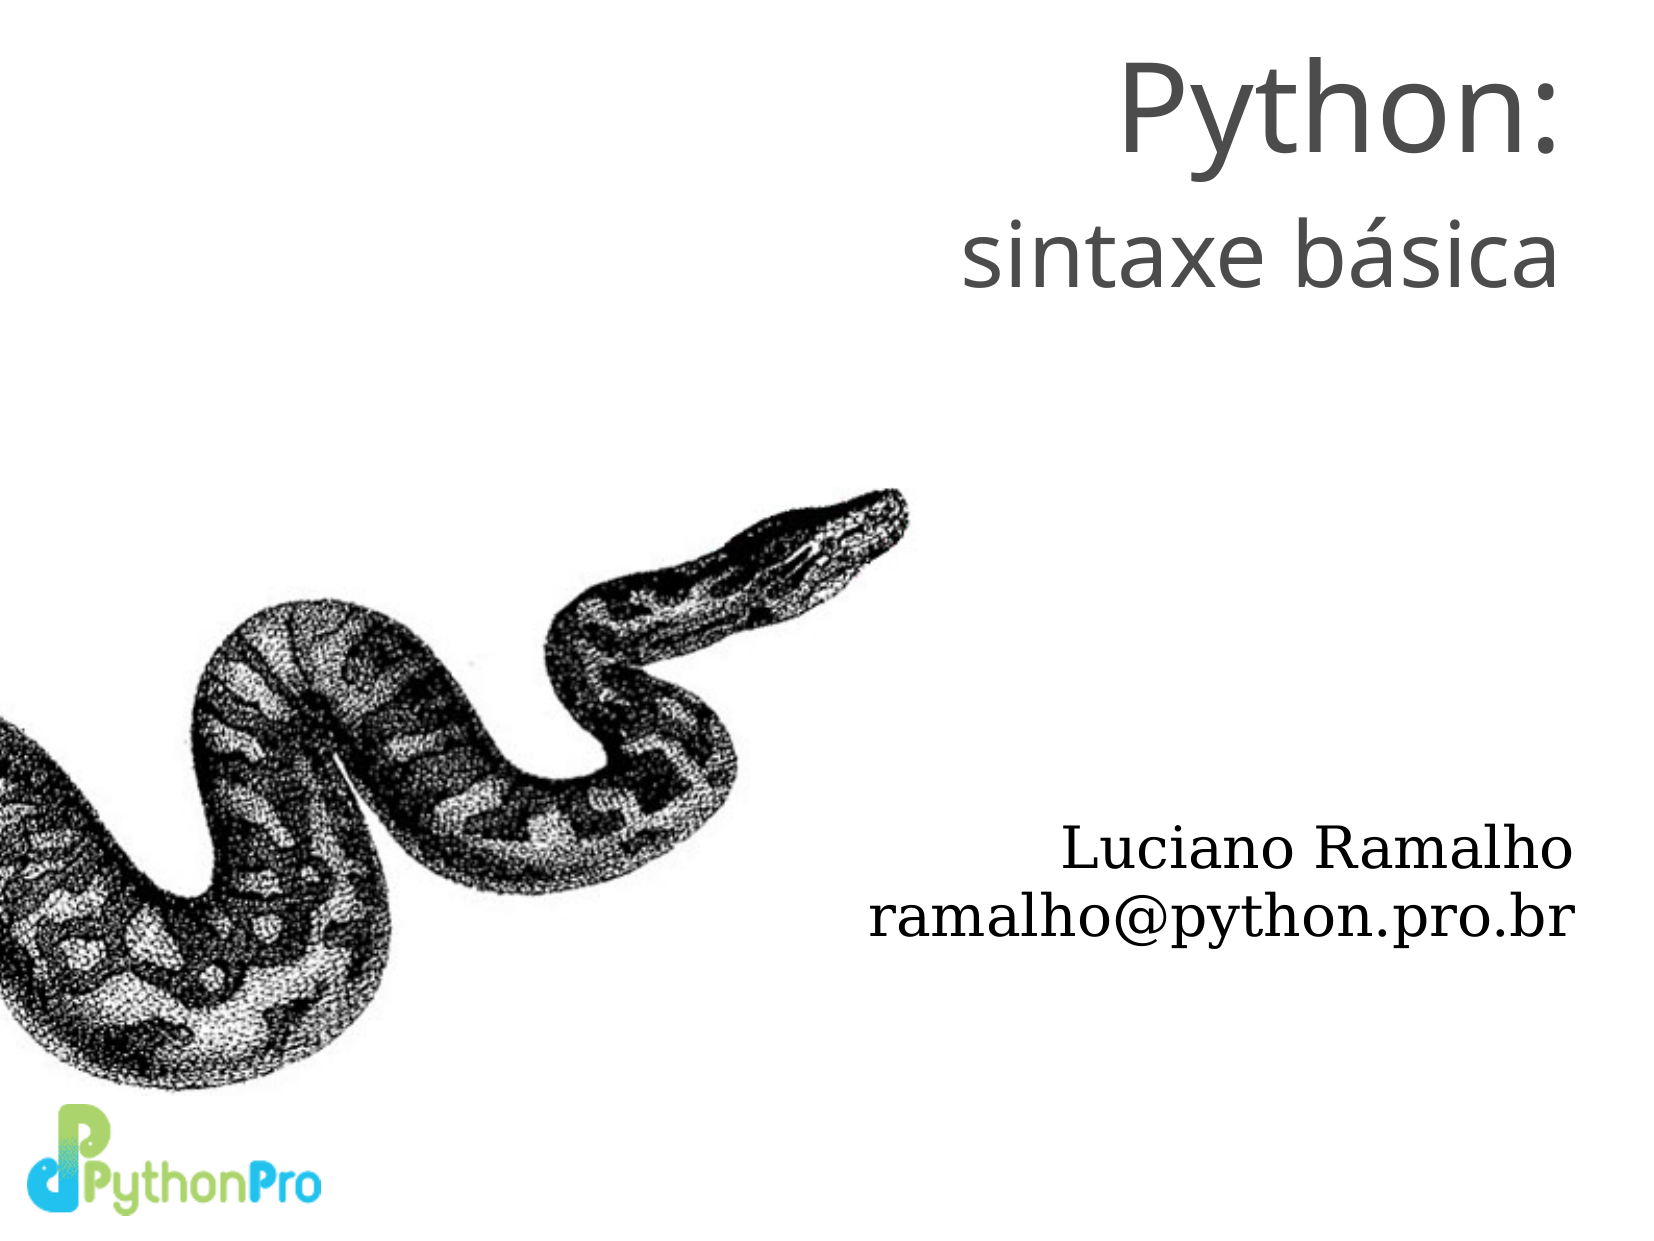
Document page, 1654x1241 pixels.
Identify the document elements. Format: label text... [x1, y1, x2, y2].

title Python: sintaxe básica [75, 45, 1564, 288]
picture [0, 487, 921, 1096]
subtitle Luciano Ramalho ramalho@python.pro.br [826, 787, 1576, 978]
picture [27, 1104, 321, 1216]
